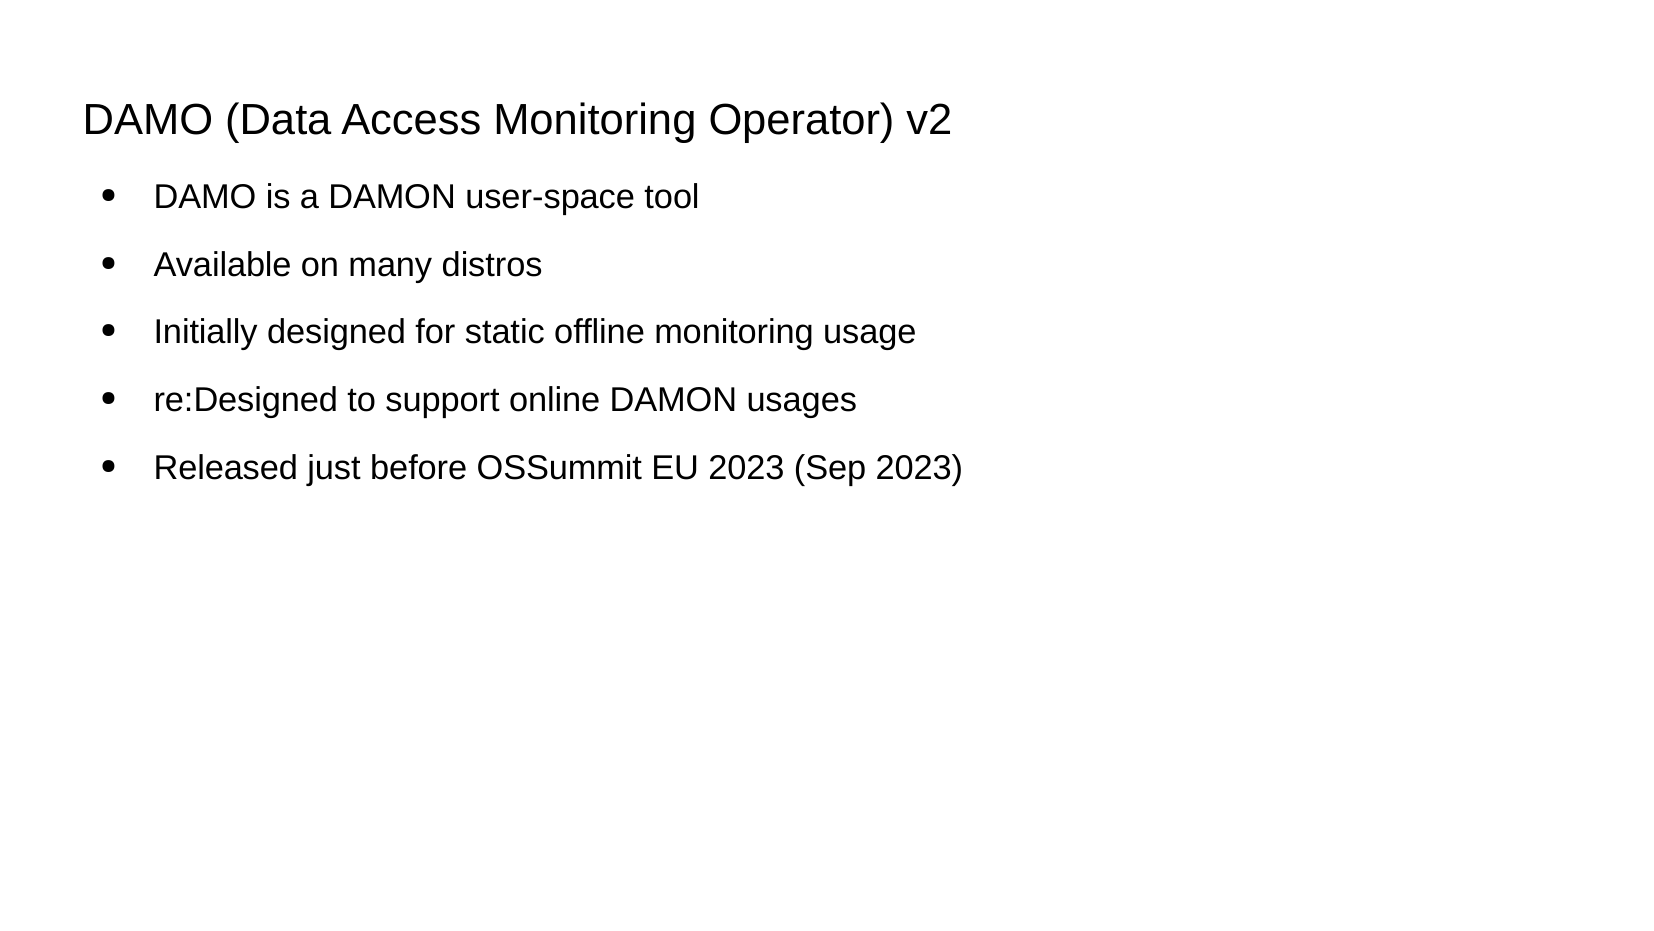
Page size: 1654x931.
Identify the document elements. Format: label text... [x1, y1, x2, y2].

title DAMO (Data Access Monitoring Operator) v2 [82, 81, 1571, 157]
list DAMO is a DAMON user-space tool Available on many distros Initially designed for static offline monitoring usage re:Designed to support online DAMON usages Released just before OSSummit EU 2023 (Sep 2023) [82, 177, 1571, 833]
